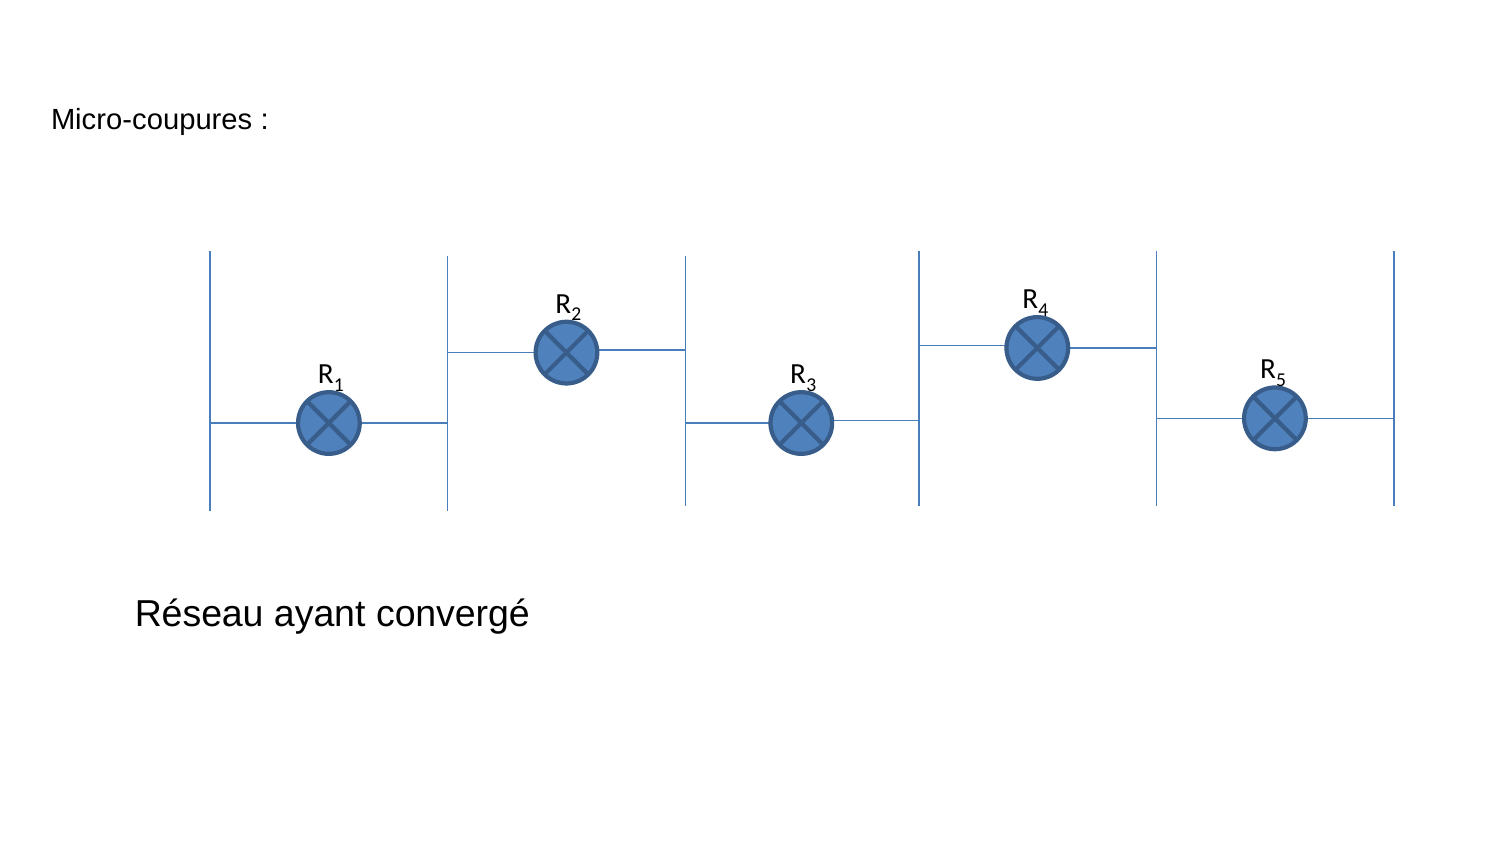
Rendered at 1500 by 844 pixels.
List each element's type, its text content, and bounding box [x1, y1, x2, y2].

text_box Réseau ayant convergé [120, 585, 1126, 642]
text_box R5 [1245, 342, 1308, 398]
text_box R3 [775, 347, 839, 403]
title Micro-coupures : [51, 72, 1449, 167]
text_box R2 [540, 276, 604, 333]
text_box [1006, 328, 1069, 379]
text_box [298, 403, 360, 454]
text_box [1244, 398, 1306, 450]
text_box [770, 403, 833, 454]
text_box R4 [1007, 272, 1071, 328]
text_box R1 [302, 347, 366, 403]
text_box [535, 333, 598, 384]
